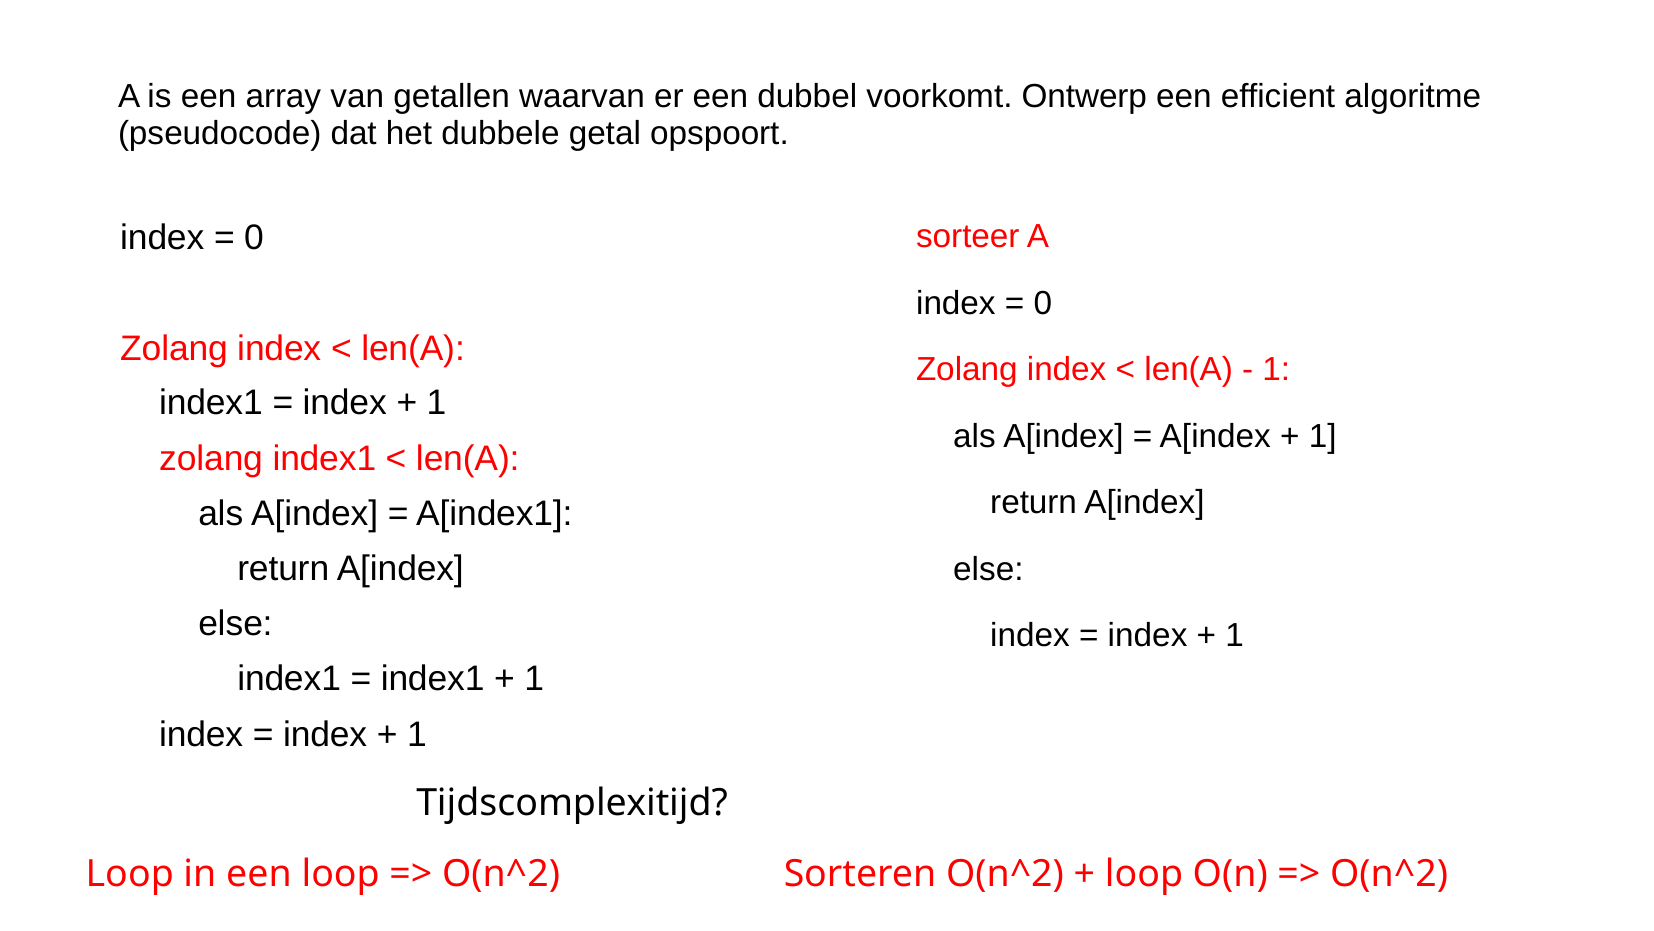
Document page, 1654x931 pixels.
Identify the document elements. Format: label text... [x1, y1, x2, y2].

text_box Tijdscomplexitijd? [401, 767, 1134, 833]
list index = 0 Zolang index < len(A): index1 = index + 1 zolang index1 < len(A): als A[index] = A[index1]: return A[index] else: index1 = index1 + 1 index = index + 1 [82, 217, 809, 758]
title A is een array van getallen waarvan er een dubbel voorkomt. Ontwerp een efficient algoritme (pseudocode) dat het dubbele getal opspoort. [118, 37, 1489, 193]
text_box Sorteren O(n^2) + loop O(n) => O(n^2) [768, 838, 1654, 897]
text_box Loop in een loop => O(n^2) [70, 838, 697, 897]
list sorteer A index = 0 Zolang index < len(A) - 1: als A[index] = A[index + 1] return A[index] else: index = index + 1 [845, 217, 1572, 758]
